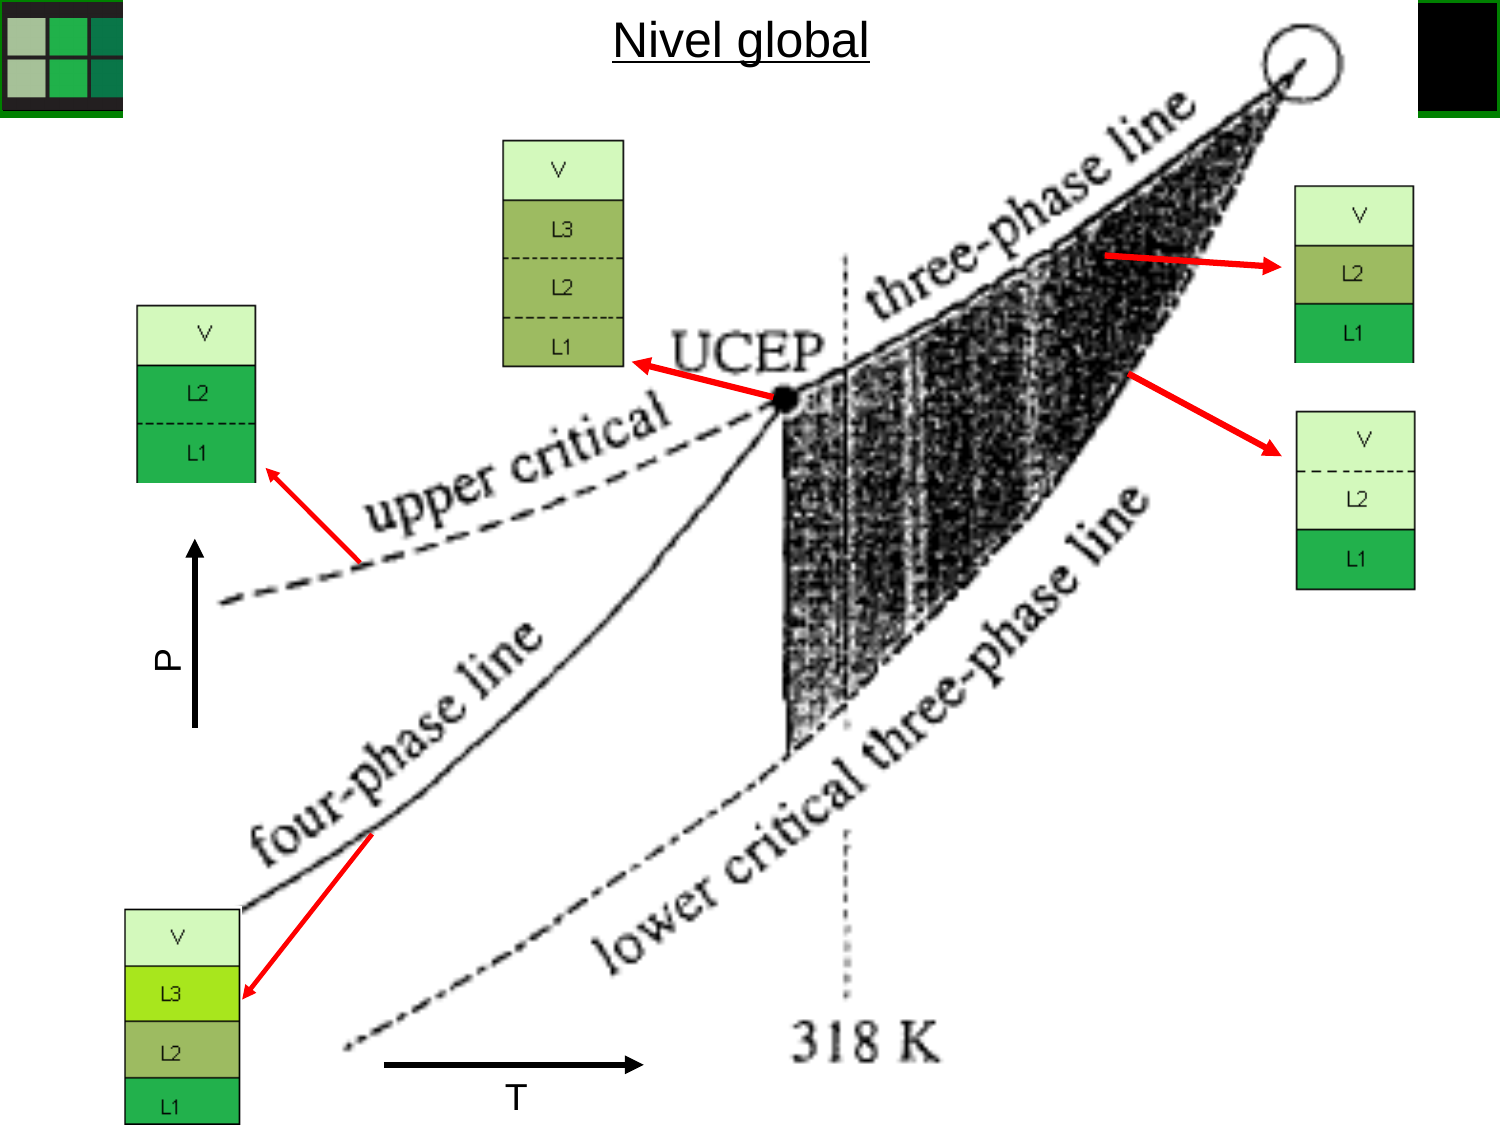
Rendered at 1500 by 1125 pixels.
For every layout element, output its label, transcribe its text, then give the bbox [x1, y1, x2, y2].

text_box Nivel global [597, 0, 885, 76]
text_box T [490, 1064, 543, 1125]
picture [2, 0, 1419, 1125]
text_box P [135, 633, 197, 689]
